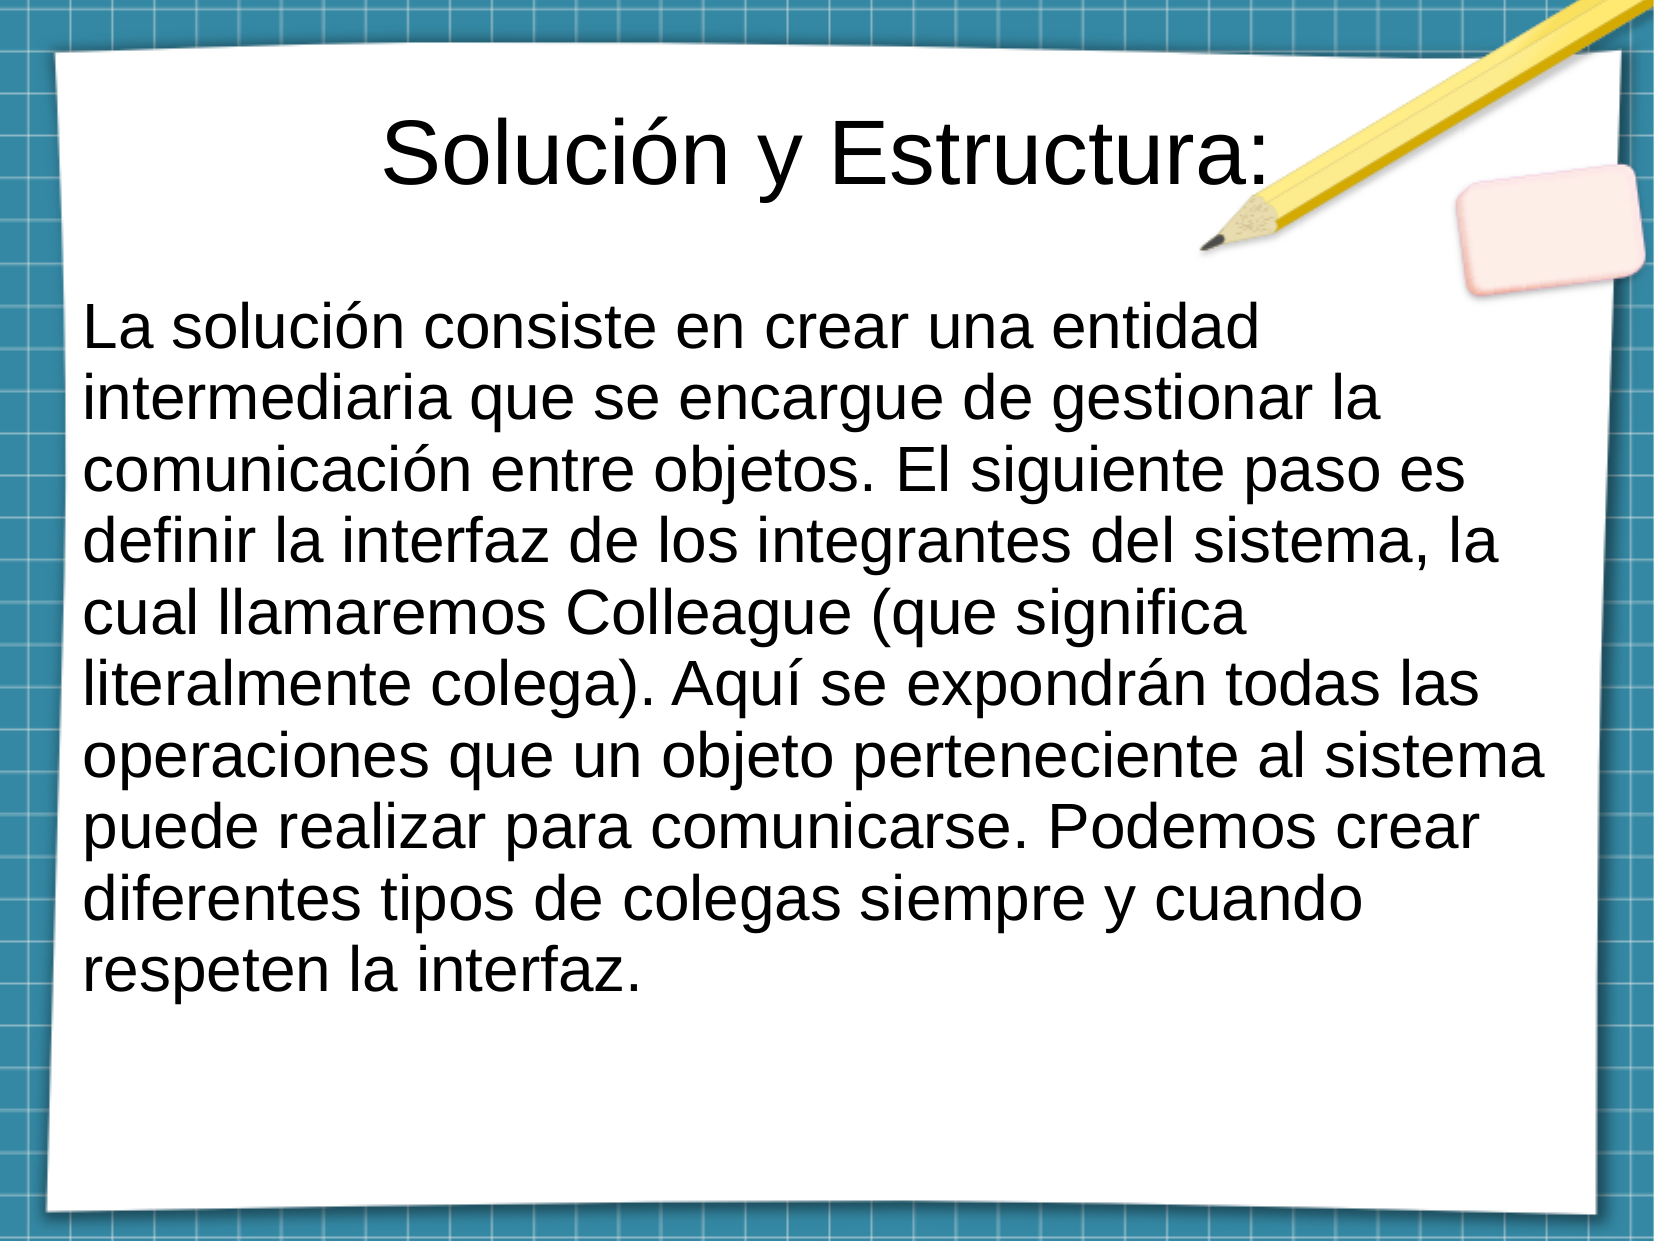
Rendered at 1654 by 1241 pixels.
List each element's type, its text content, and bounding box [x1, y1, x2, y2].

picture [0, 0, 1654, 1241]
title Solución y Estructura: [82, 49, 1571, 257]
list La solución consiste en crear una entidad intermediaria que se encargue de gestionar la comunicación entre objetos. El siguiente paso es definir la interfaz de los integrantes del sistema, la cual llamaremos Colleague (que significa literalmente colega). Aquí se expondrán todas las operaciones que un objeto perteneciente al sistema puede realizar para comunicarse. Podemos crear diferentes tipos de colegas siempre y cuando respeten la interfaz. [82, 290, 1571, 1010]
